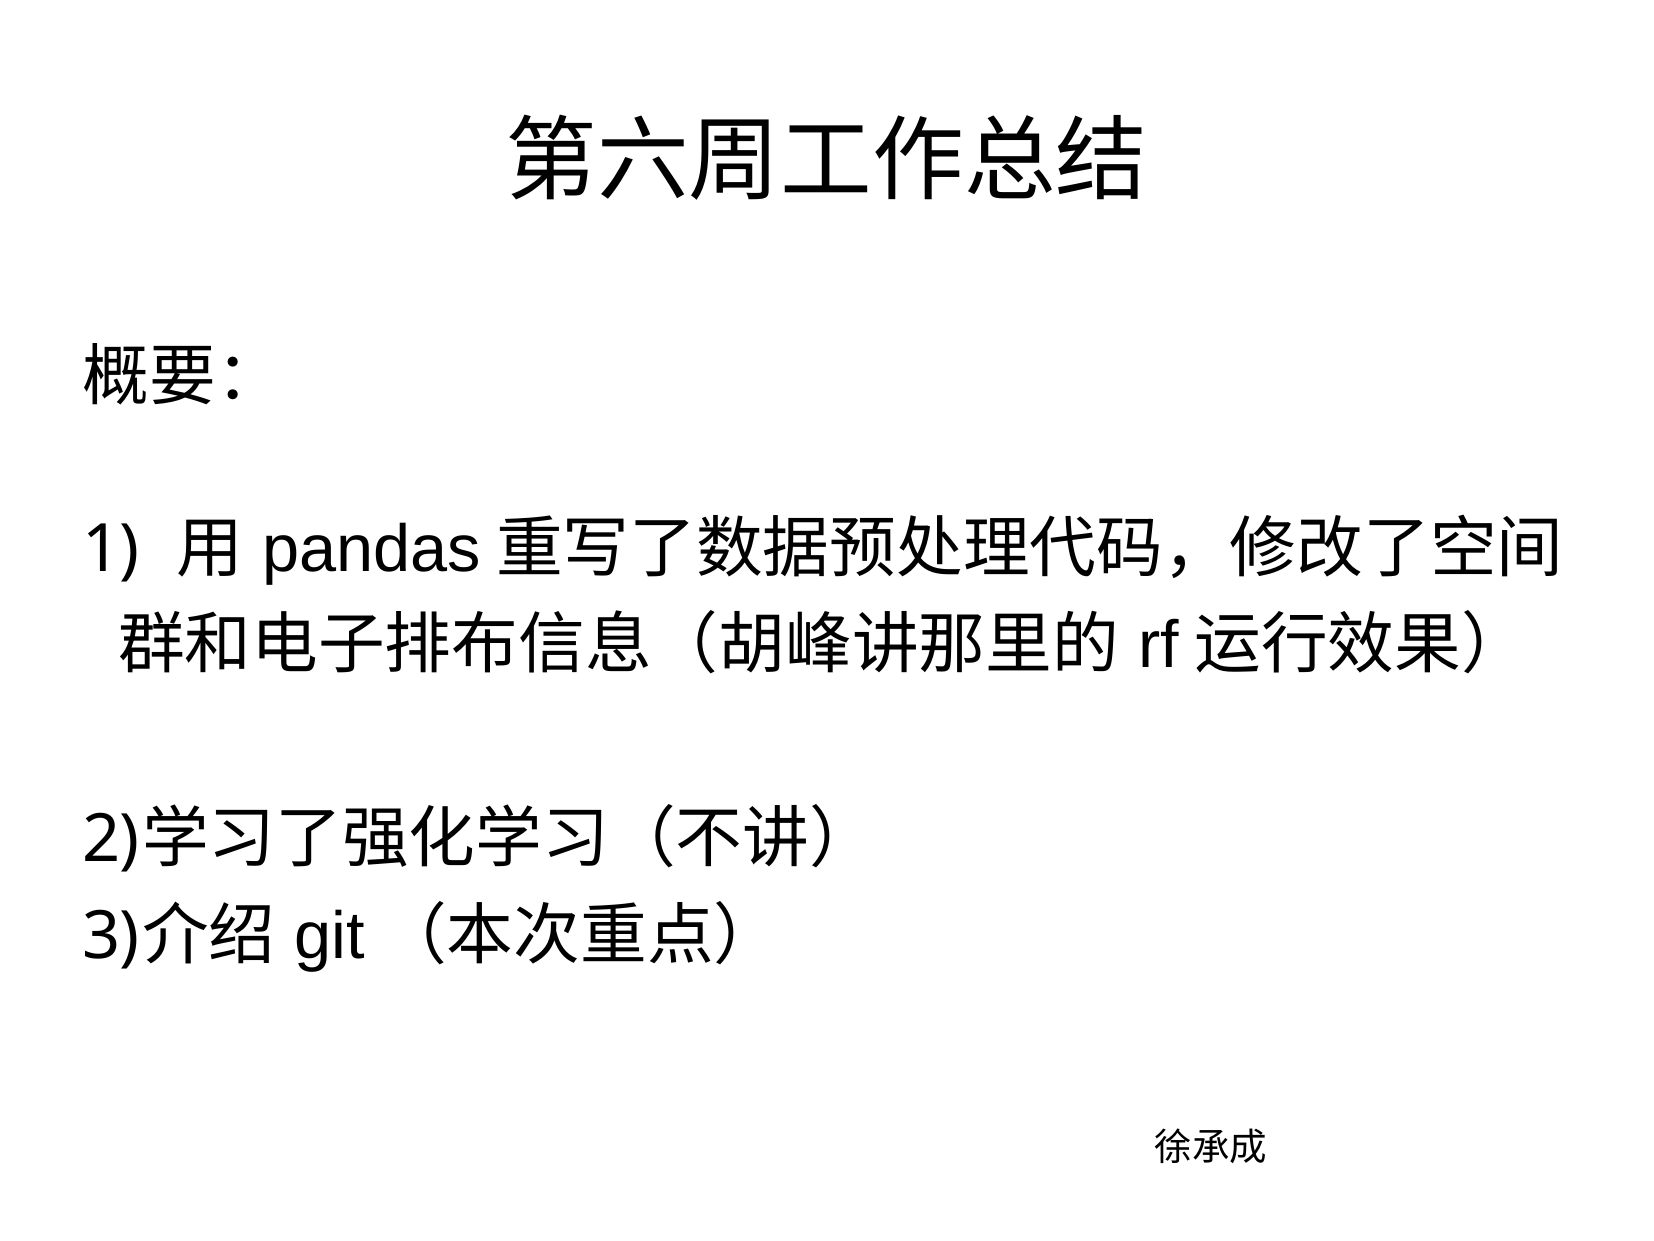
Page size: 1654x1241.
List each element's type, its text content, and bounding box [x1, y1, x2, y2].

title 第六周工作总结 [82, 49, 1571, 257]
subtitle 概要： 用pandas重写了数据预处理代码，修改了空间群和电子排布信息（胡峰讲那里的rf运行效果） 学习了强化学习（不讲） 介绍git（本次重点） [82, 290, 1571, 1010]
text_box 徐承成 [1140, 1110, 1591, 1175]
